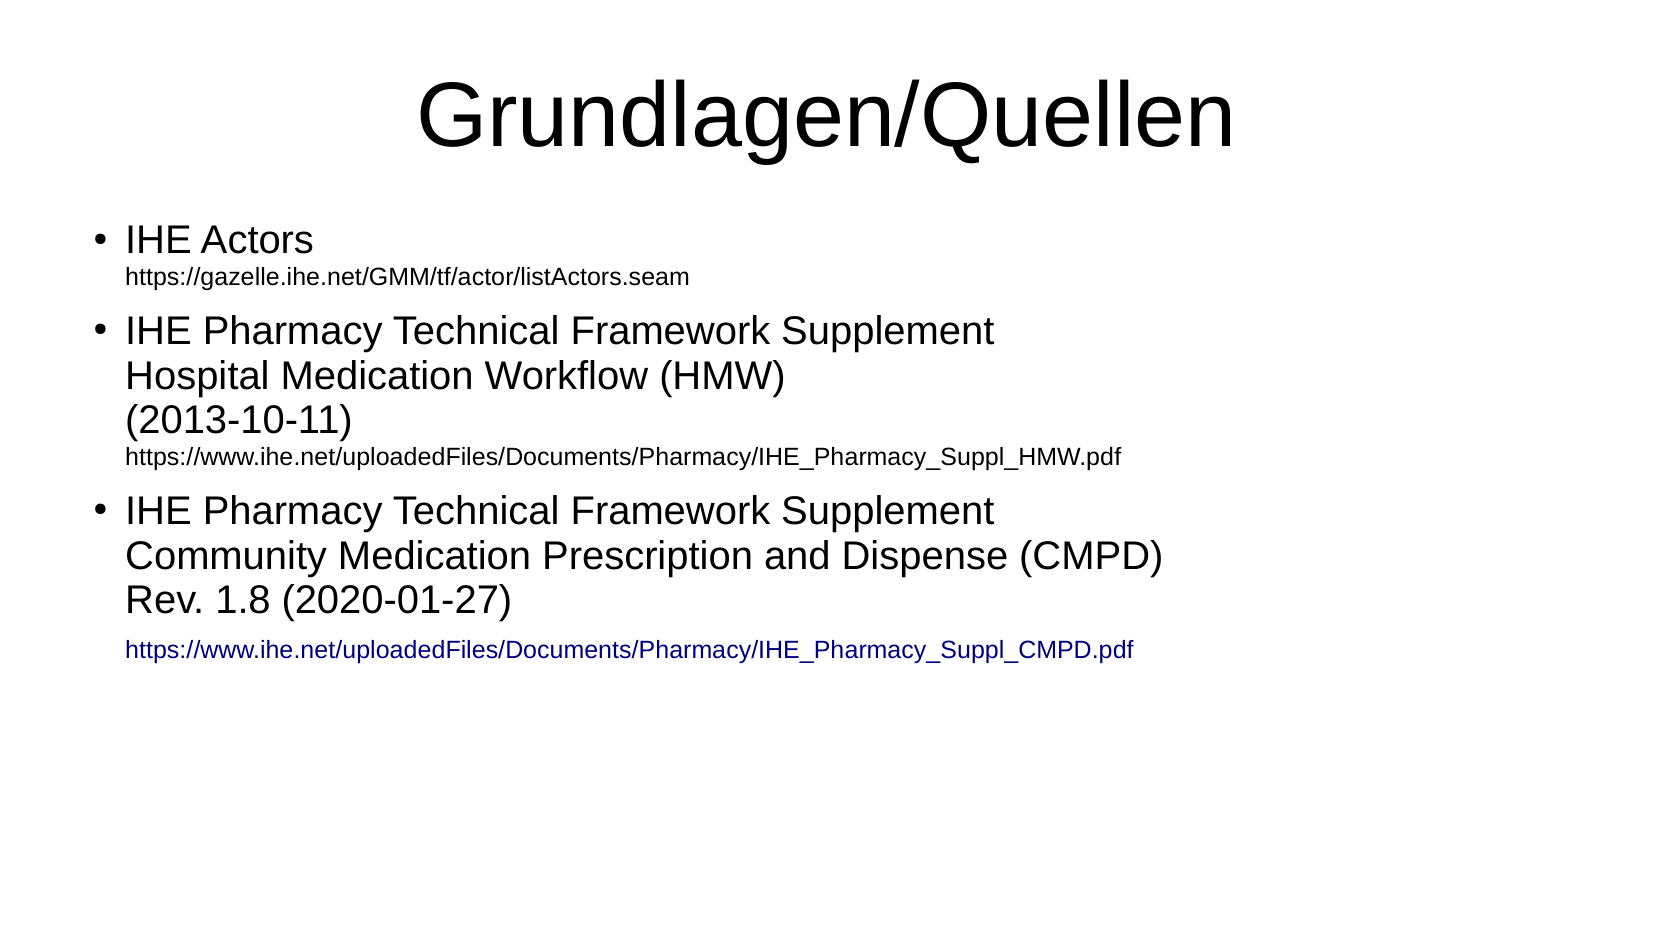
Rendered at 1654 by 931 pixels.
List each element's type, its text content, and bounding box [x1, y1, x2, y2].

list IHE Actors https://gazelle.ihe.net/GMM/tf/actor/listActors.seam IHE Pharmacy Technical Framework Supplement Hospital Medication Workflow (HMW) (2013-10-11) https://www.ihe.net/uploadedFiles/Documents/Pharmacy/IHE_Pharmacy_Suppl_HMW.pdf IHE Pharmacy Technical Framework Supplement Community Medication Prescription and Dispense (CMPD) Rev. 1.8 (2020-01-27) https://www.ihe.net/uploadedFiles/Documents/Pharmacy/IHE_Pharmacy_Suppl_CMPD.pdf [82, 217, 1571, 758]
title Grundlagen/Quellen [82, 37, 1571, 193]
